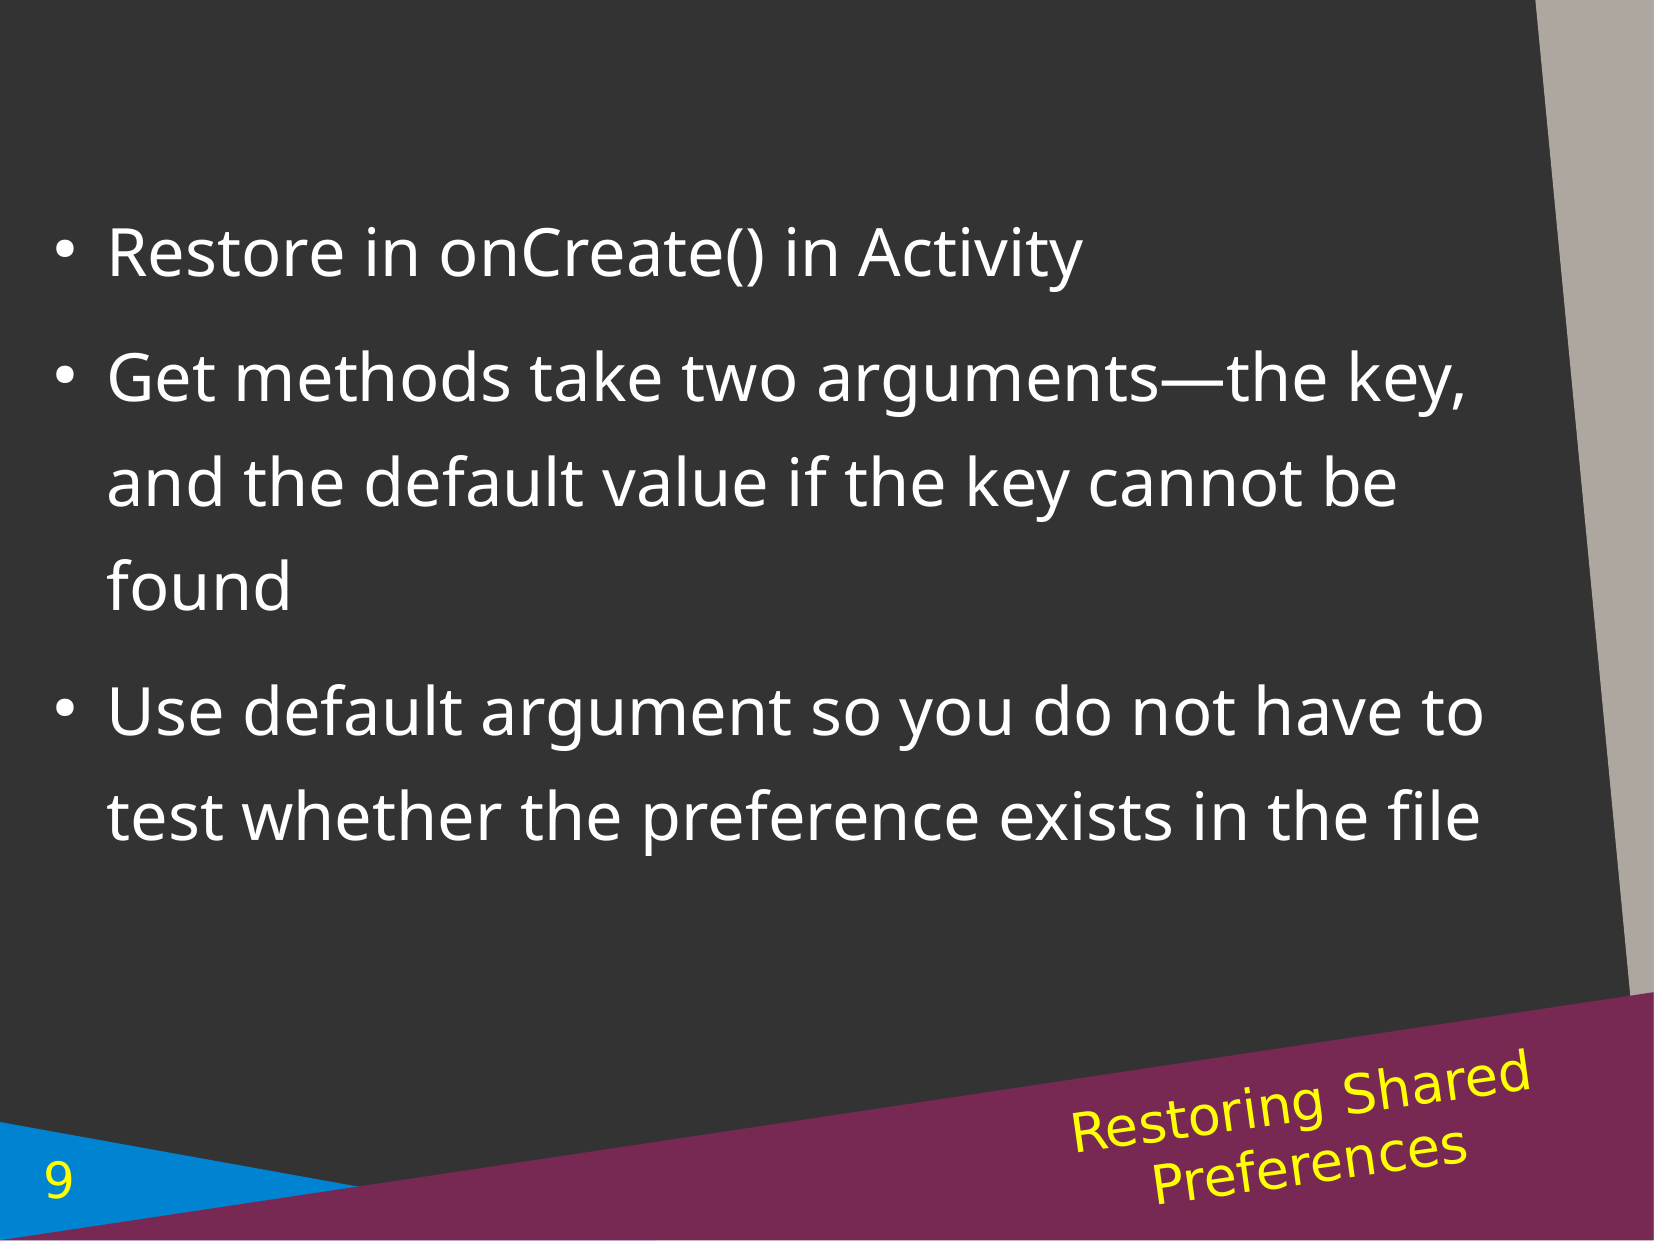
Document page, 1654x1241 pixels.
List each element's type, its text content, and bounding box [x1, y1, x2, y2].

title Restoring Shared Preferences [956, 995, 1654, 1241]
list Restore in onCreate() in Activity Get methods take two arguments—the key, and the default value if the key cannot be found Use default argument so you do not have to test whether the preference exists in the file [35, 59, 1524, 993]
